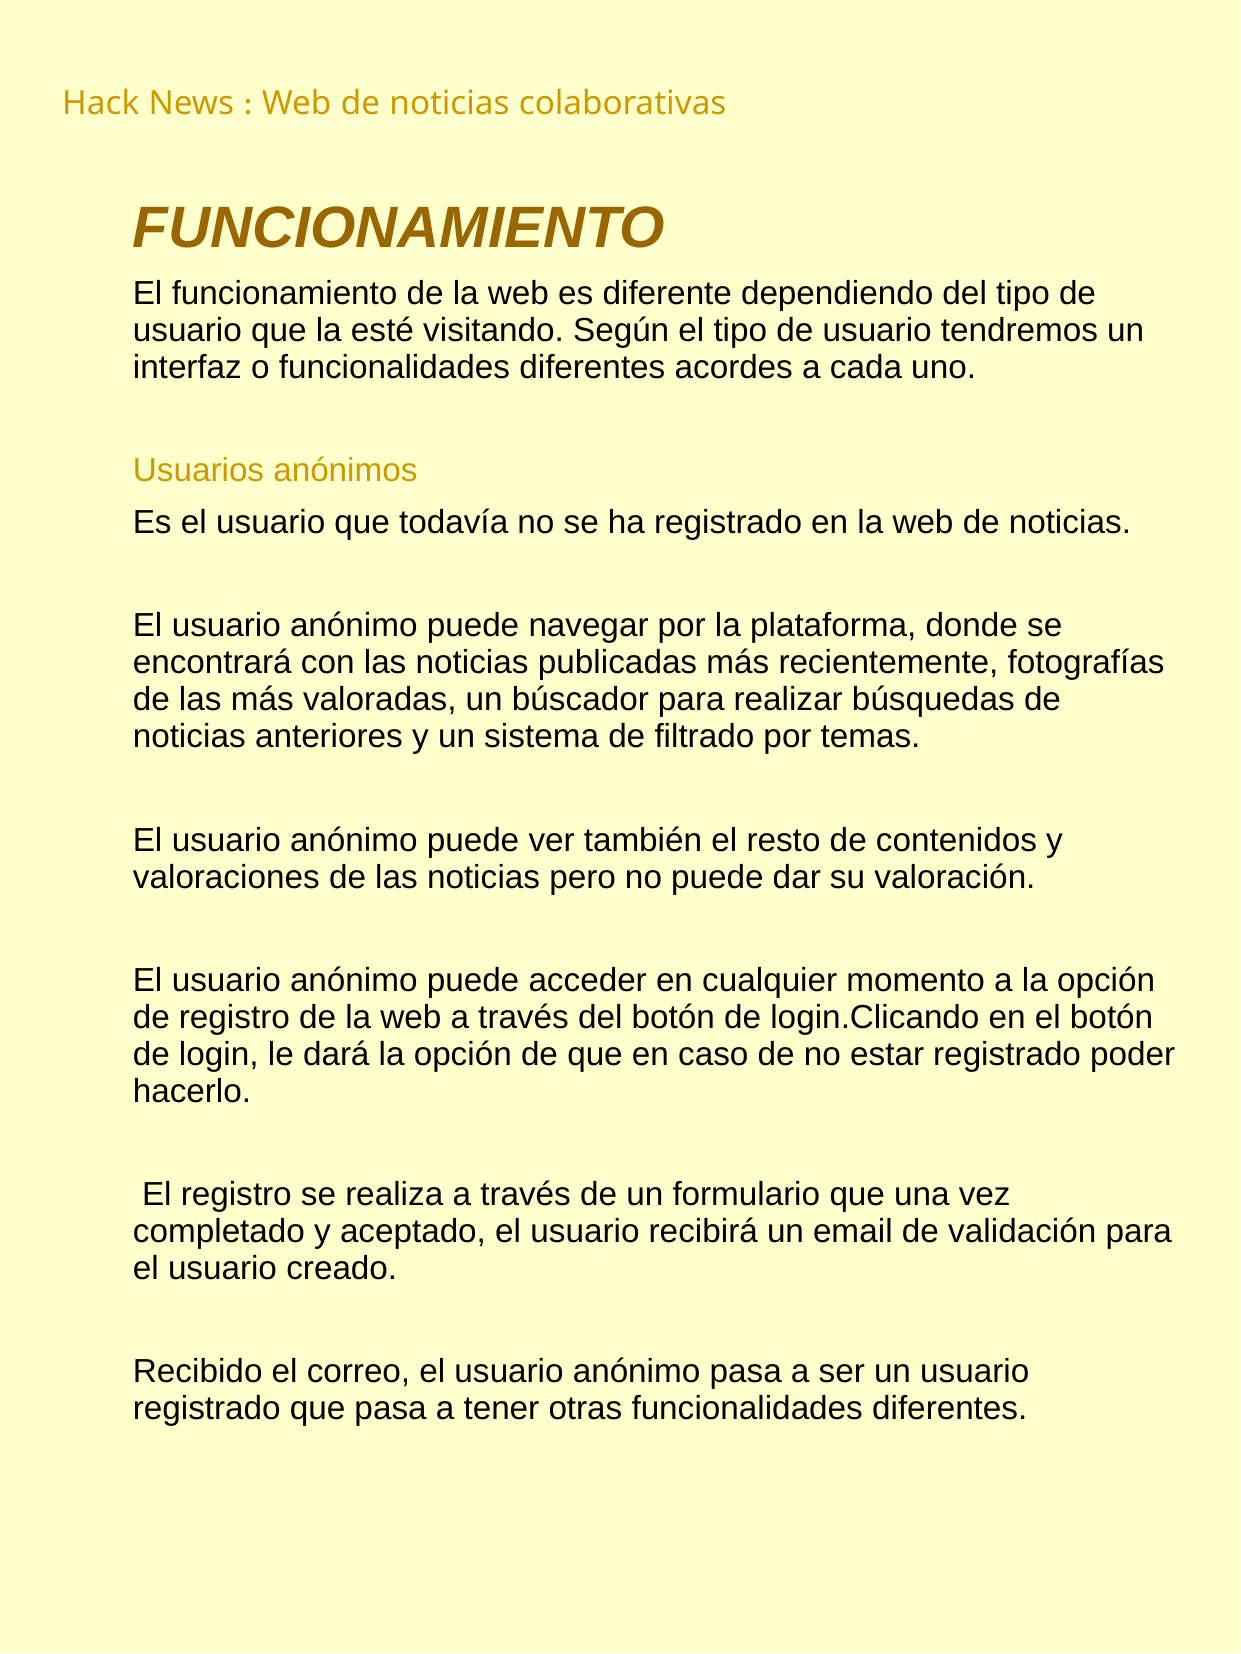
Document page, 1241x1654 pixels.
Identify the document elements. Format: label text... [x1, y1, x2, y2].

list FUNCIONAMIENTO El funcionamiento de la web es diferente dependiendo del tipo de usuario que la esté visitando. Según el tipo de usuario tendremos un interfaz o funcionalidades diferentes acordes a cada uno. Usuarios anónimos Es el usuario que todavía no se ha registrado en la web de noticias. El usuario anónimo puede navegar por la plataforma, donde se encontrará con las noticias publicadas más recientemente, fotografías de las más valoradas, un búscador para realizar búsquedas de noticias anteriores y un sistema de filtrado por temas. El usuario anónimo puede ver también el resto de contenidos y valoraciones de las noticias pero no puede dar su valoración. El usuario anónimo puede acceder en cualquier momento a la opción de registro de la web a través del botón de login.Clicando en el botón de login, le dará la opción de que en caso de no estar registrado poder hacerlo. El registro se realiza a través de un formulario que una vez completado y aceptado, el usuario recibirá un email de validación para el usuario creado. Recibido el correo, el usuario anónimo pasa a ser un usuario registrado que pasa a tener otras funcionalidades diferentes. [62, 195, 1179, 1546]
title Hack News : Web de noticias colaborativas [62, 65, 1179, 151]
